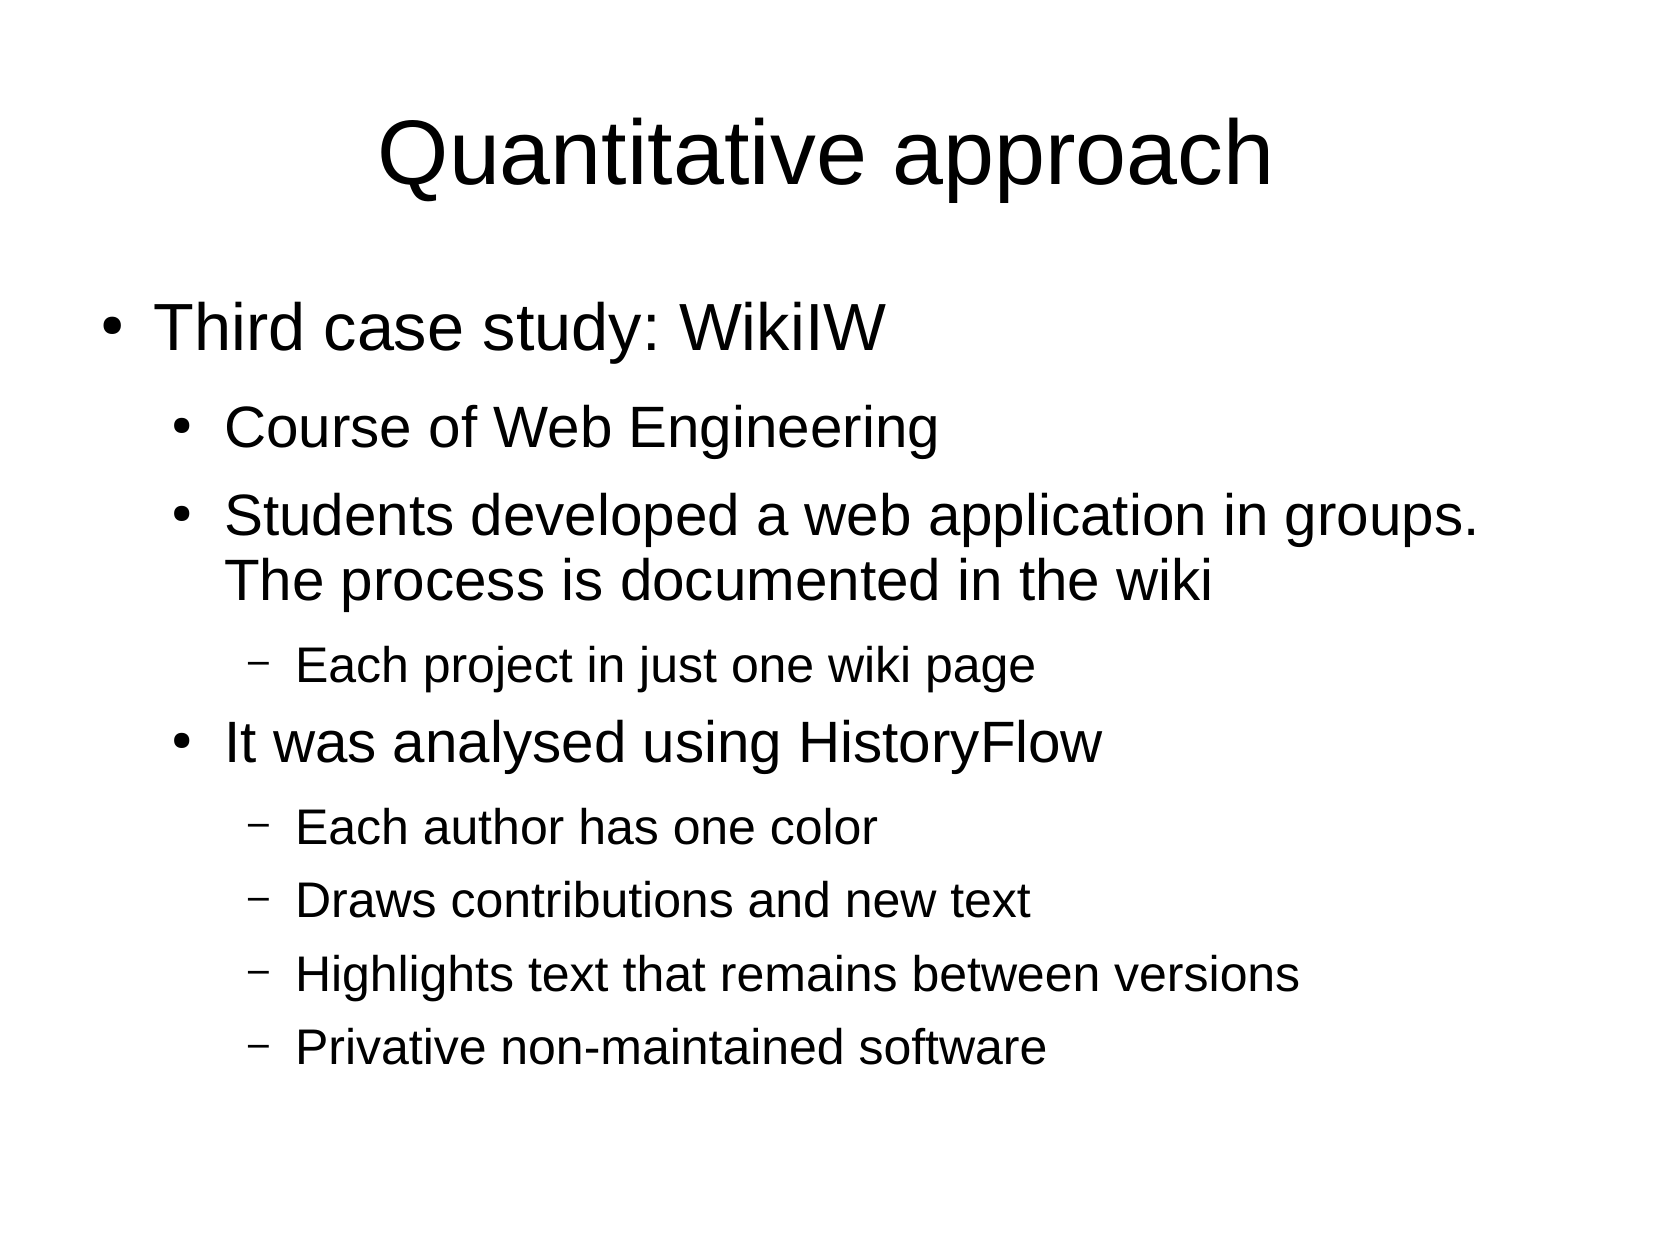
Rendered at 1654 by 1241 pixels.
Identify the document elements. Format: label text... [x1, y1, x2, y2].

list Third case study: WikiIW Course of Web Engineering Students developed a web application in groups. The process is documented in the wiki Each project in just one wiki page It was analysed using HistoryFlow Each author has one color Draws contributions and new text Highlights text that remains between versions Privative non-maintained software [82, 290, 1571, 1109]
title Quantitative approach [82, 49, 1571, 257]
